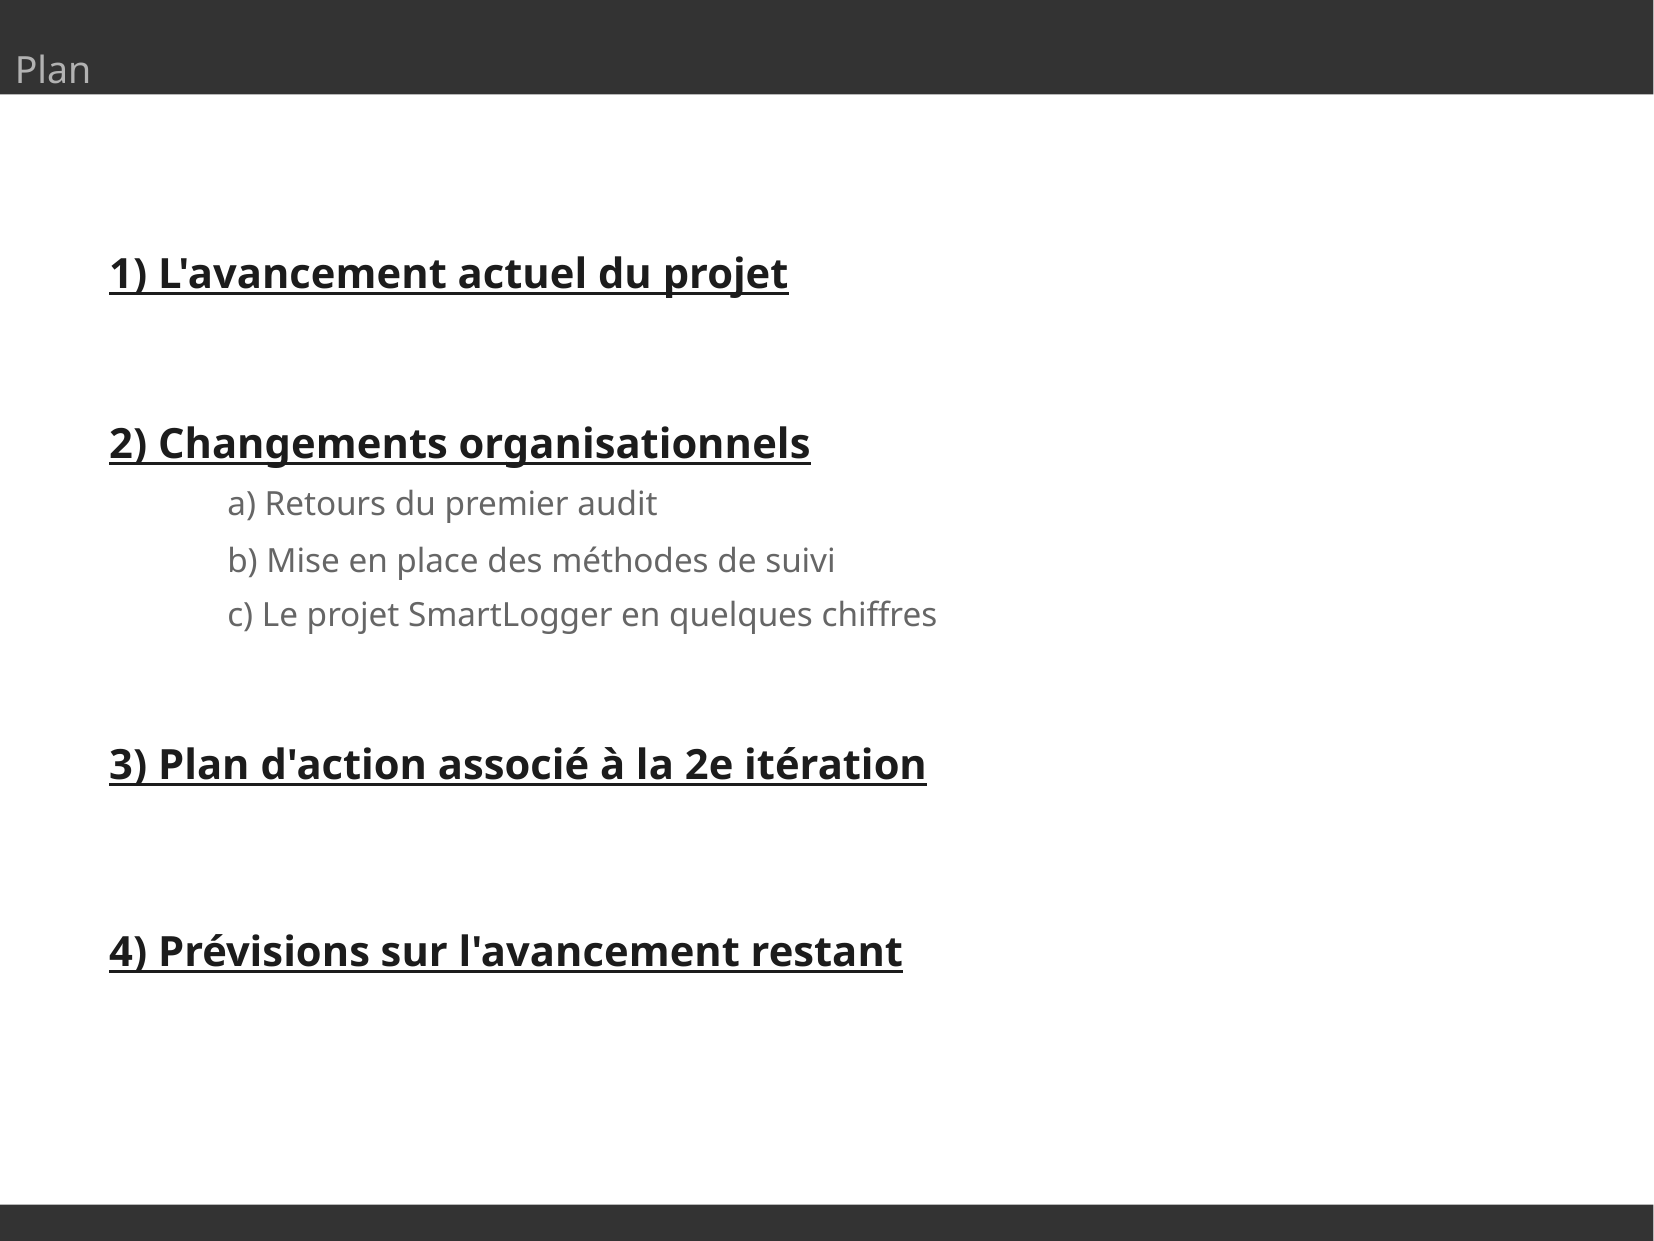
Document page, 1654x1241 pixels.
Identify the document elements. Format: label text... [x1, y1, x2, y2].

text_box c) Le projet SmartLogger en quelques chiffres [212, 583, 1300, 638]
text_box 1) L'avancement actuel du projet [94, 236, 1300, 301]
text_box [0, 0, 1654, 95]
text_box b) Mise en place des méthodes de suivi [212, 529, 1300, 583]
text_box 4) Prévisions sur l'avancement restant [94, 914, 1300, 979]
text_box a) Retours du premier audit [212, 472, 1300, 527]
text_box 3) Plan d'action associé à la 2e itération [94, 727, 1300, 792]
text_box [0, 1204, 1654, 1241]
text_box 2) Changements organisationnels [94, 406, 1300, 471]
text_box Plan [0, 35, 650, 95]
